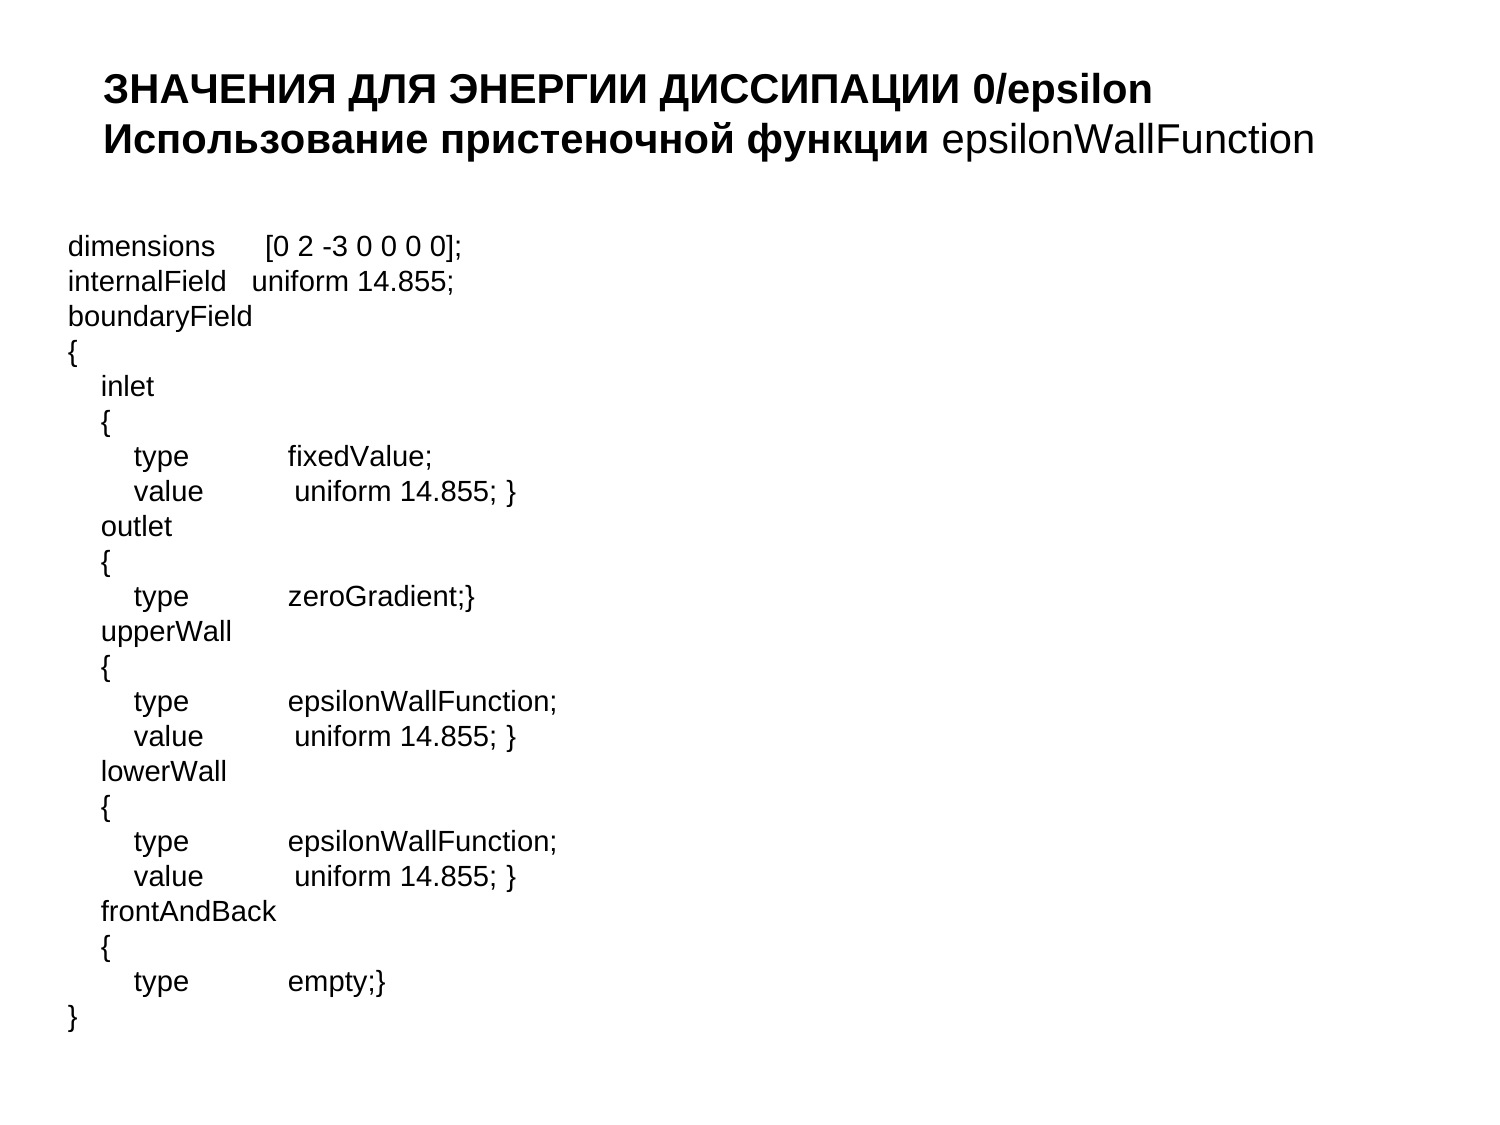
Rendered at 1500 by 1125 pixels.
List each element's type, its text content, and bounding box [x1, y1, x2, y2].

text_box dimensions [0 2 -3 0 0 0 0]; internalField uniform 14.855; boundaryField { inlet { type fixedValue; value uniform 14.855; } outlet { type zeroGradient;} upperWall { type epsilonWallFunction; value uniform 14.855; } lowerWall { type epsilonWallFunction; value uniform 14.855; } frontAndBack { type empty;} } [53, 219, 1436, 1075]
text_box ЗНАЧЕНИЯ ДЛЯ ЭНЕРГИИ ДИССИПАЦИИ 0/epsilon Использование пристеночной функции epsilonWallFunction [88, 54, 1447, 171]
